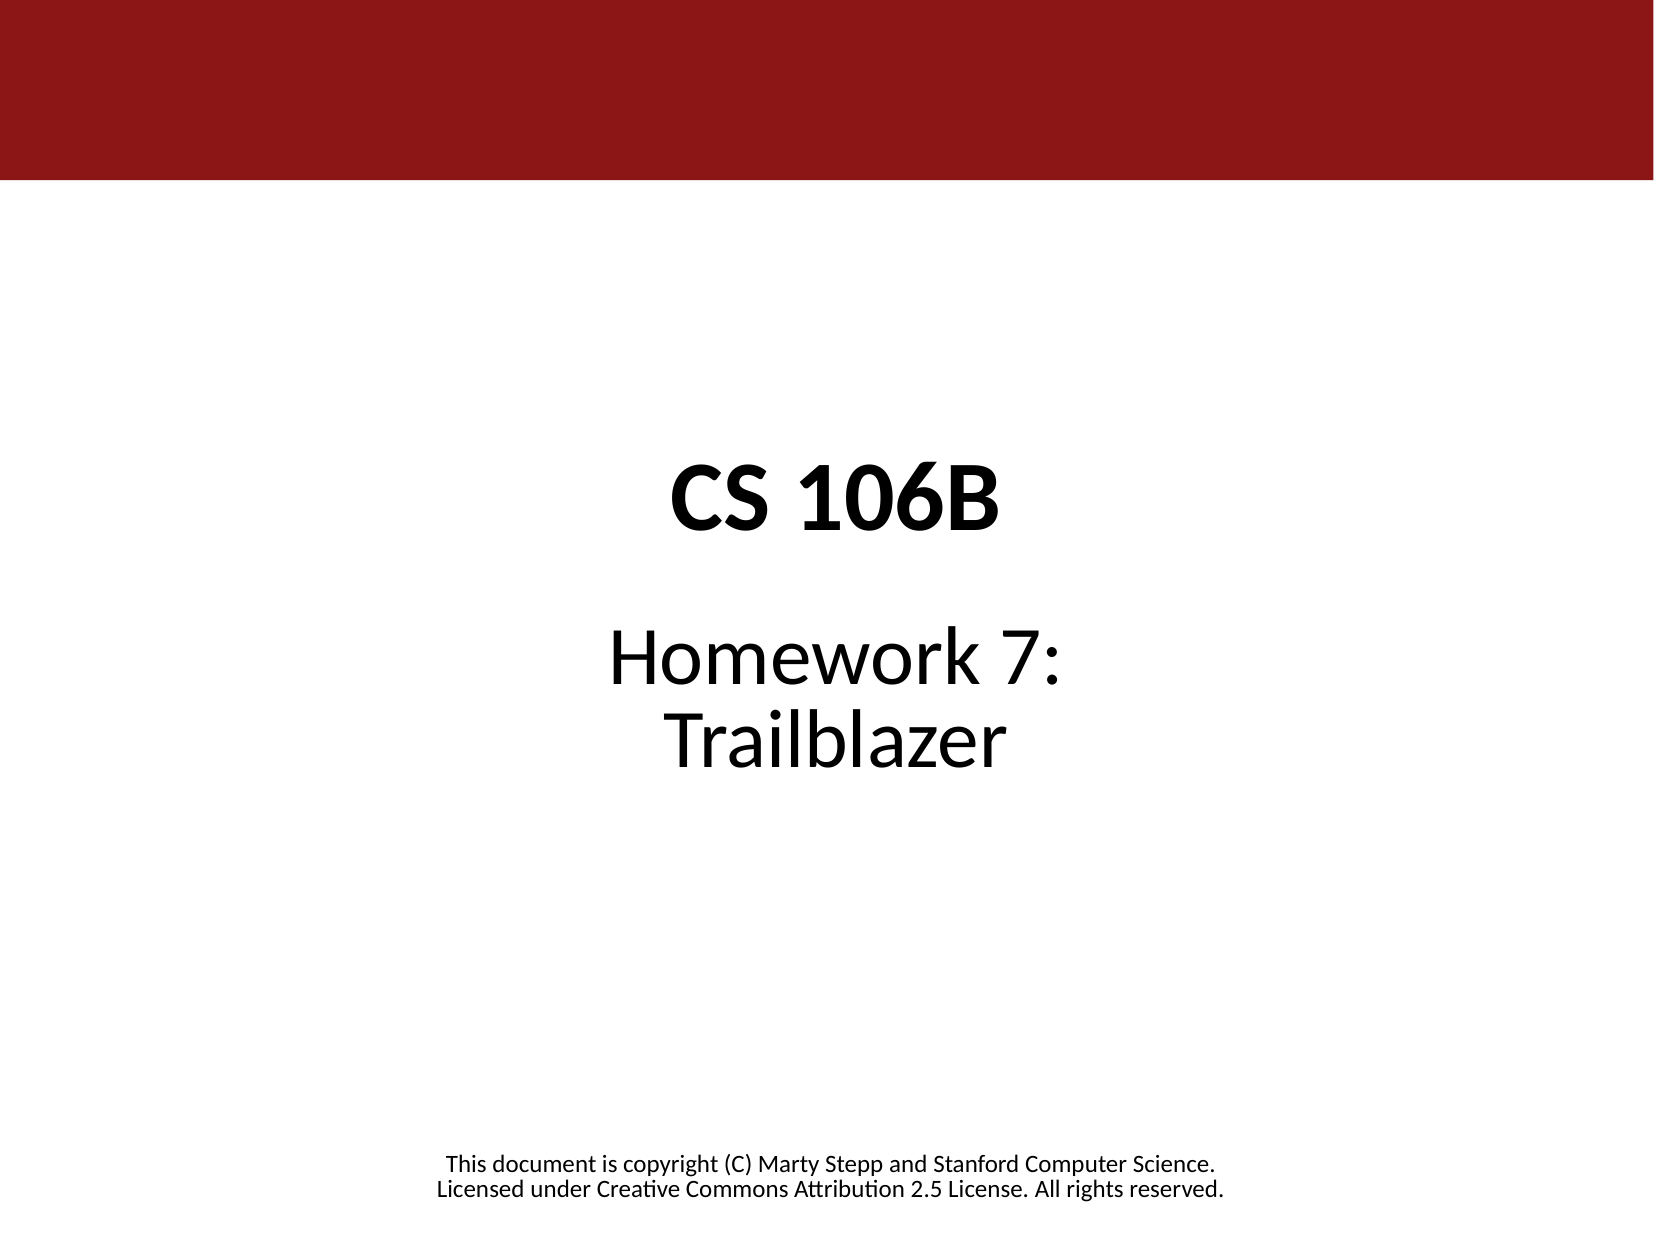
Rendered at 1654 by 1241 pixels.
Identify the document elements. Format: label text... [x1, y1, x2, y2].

subtitle CS 106B Homework 7: Trailblazer [37, 225, 1636, 1186]
title [0, 0, 1654, 181]
text_box This document is copyright (C) Marty Stepp and Stanford Computer Science. Licensed under Creative Commons Attribution 2.5 License. All rights reserved. [422, 1146, 1241, 1212]
